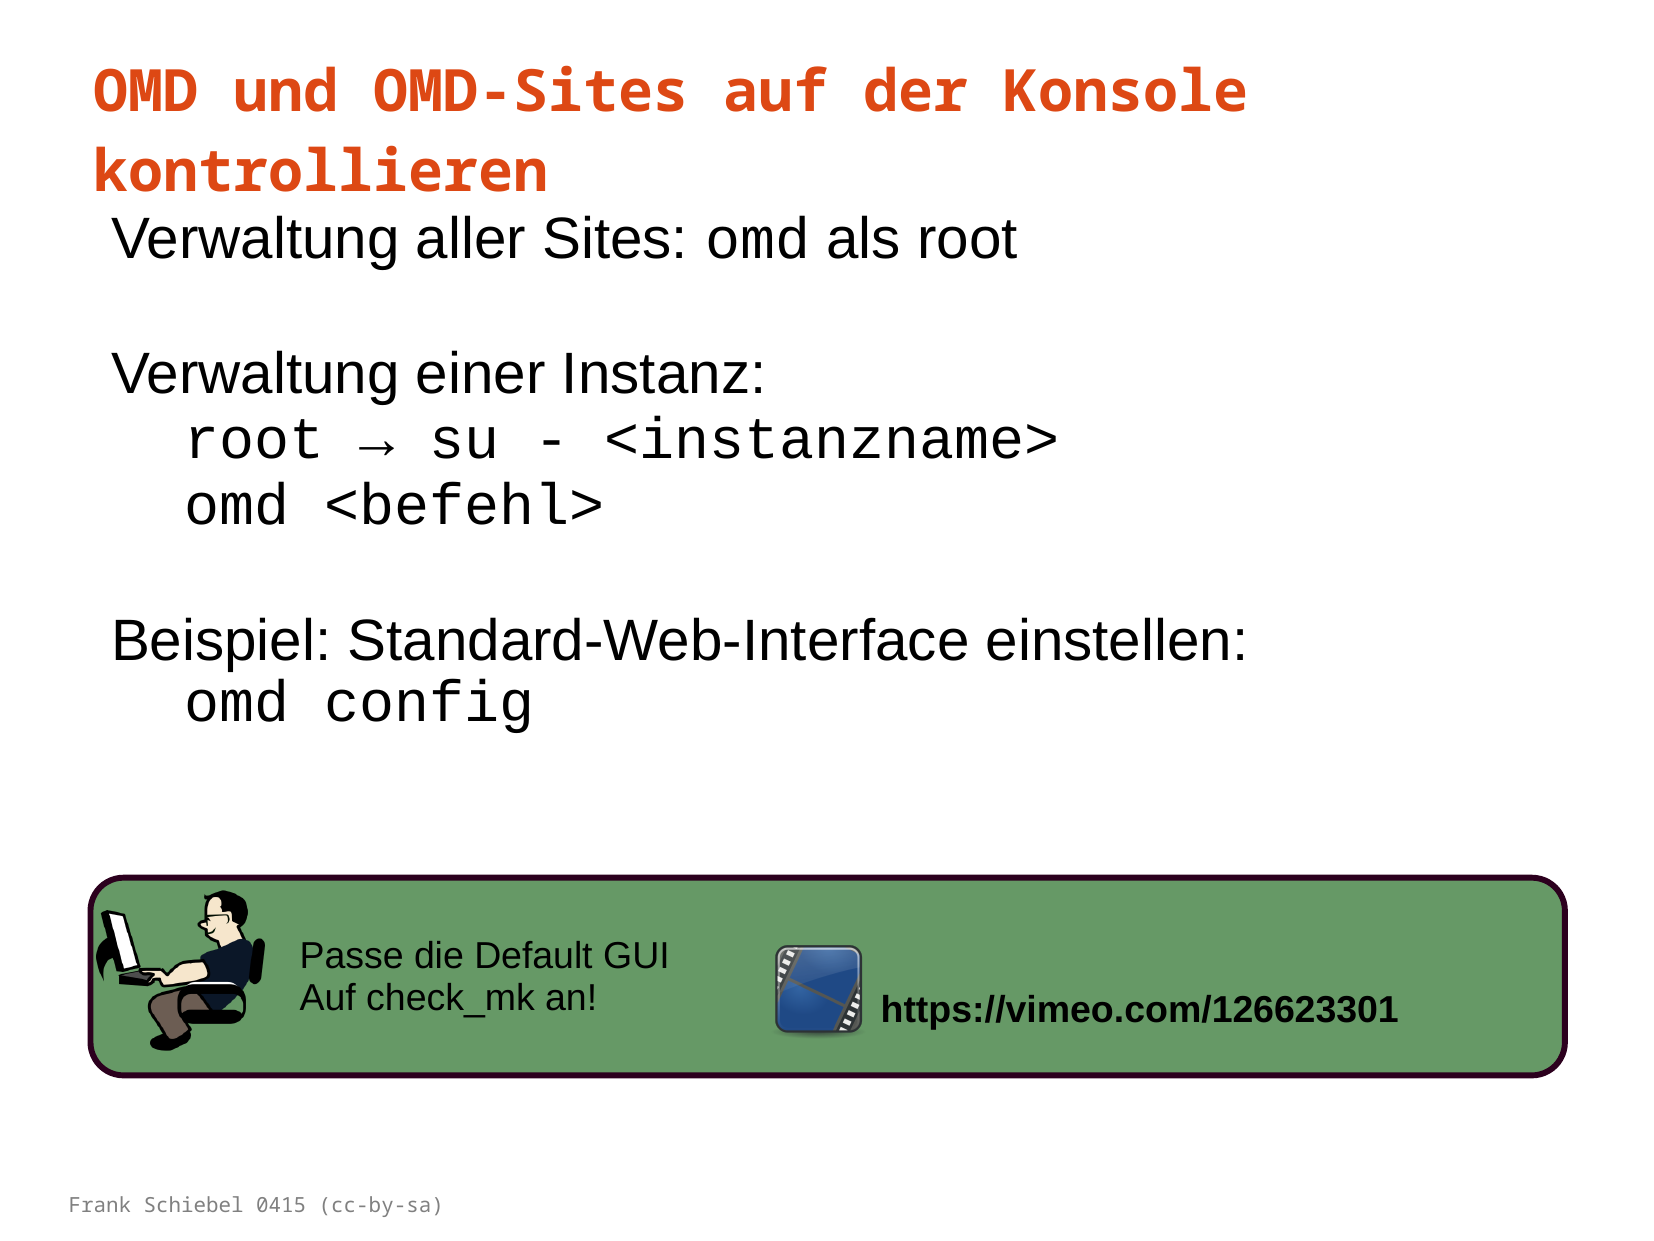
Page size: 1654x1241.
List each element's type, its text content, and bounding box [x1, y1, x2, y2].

text_box [90, 877, 1565, 1076]
picture [771, 945, 866, 1039]
text_box https://vimeo.com/126623301 [866, 981, 1489, 1039]
text_box OMD und OMD-Sites auf der Konsole kontrollieren [78, 42, 1617, 117]
picture [96, 890, 265, 1051]
text_box Verwaltung aller Sites: omd als root Verwaltung einer Instanz: root → su - <instanzname> omd <befehl> Beispiel: Standard-Web-Interface einstellen: omd config [96, 198, 1275, 814]
text_box Passe die Default GUI Auf check_mk an! [284, 927, 696, 1027]
